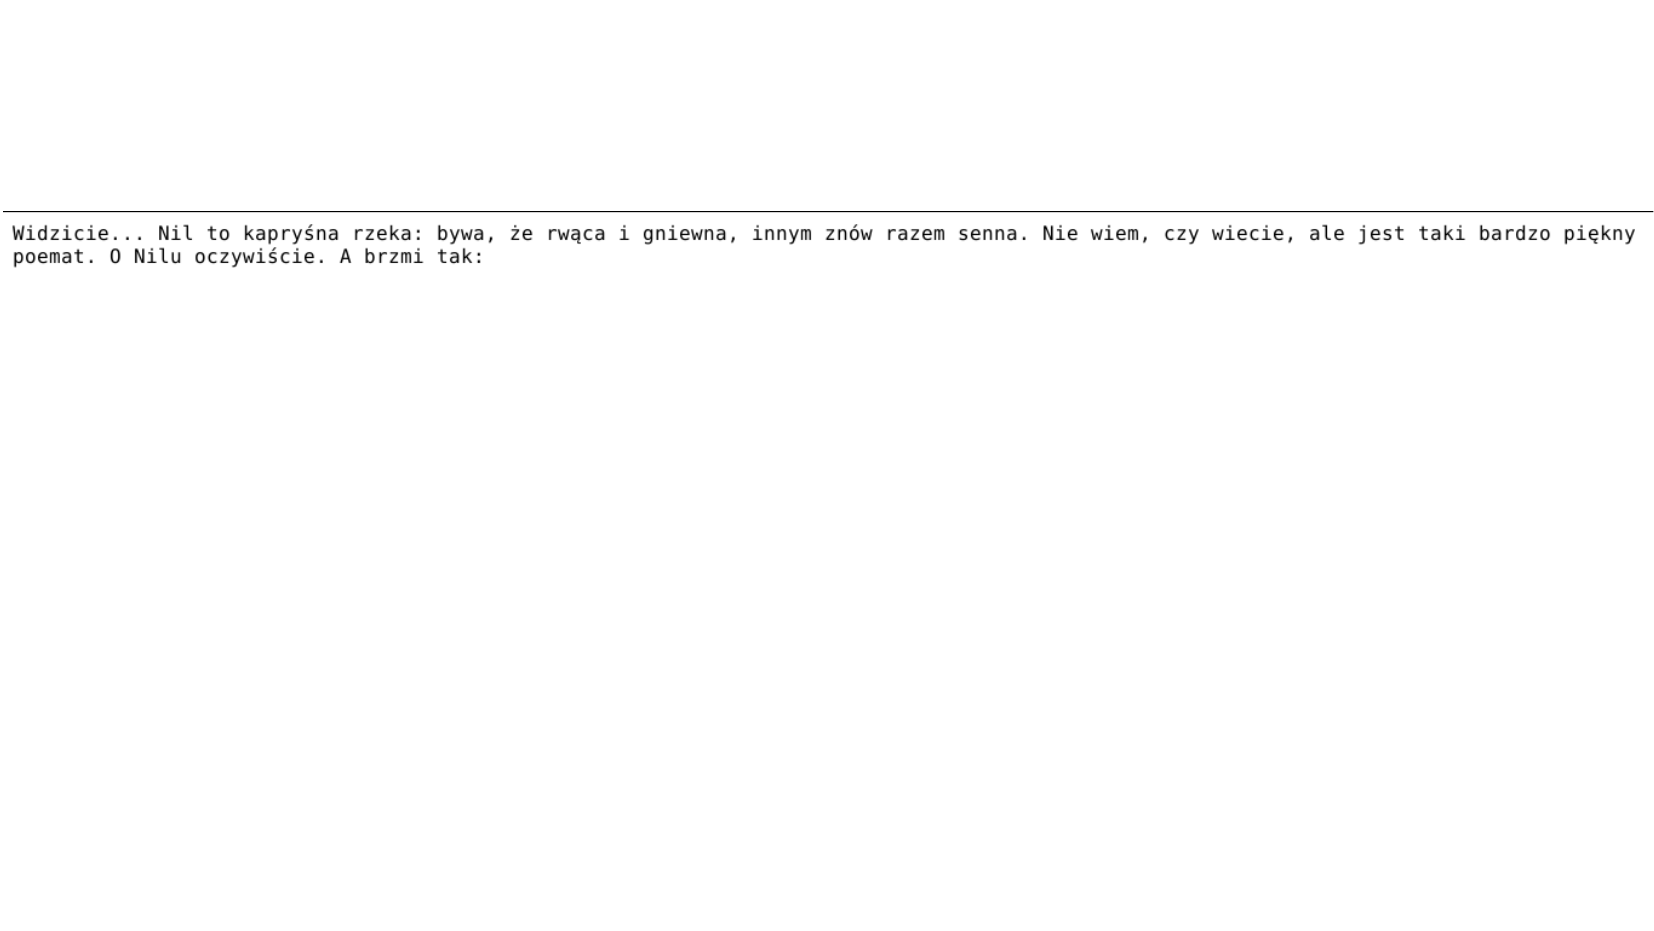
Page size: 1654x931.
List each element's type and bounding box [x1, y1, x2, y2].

picture [3, 211, 1654, 931]
